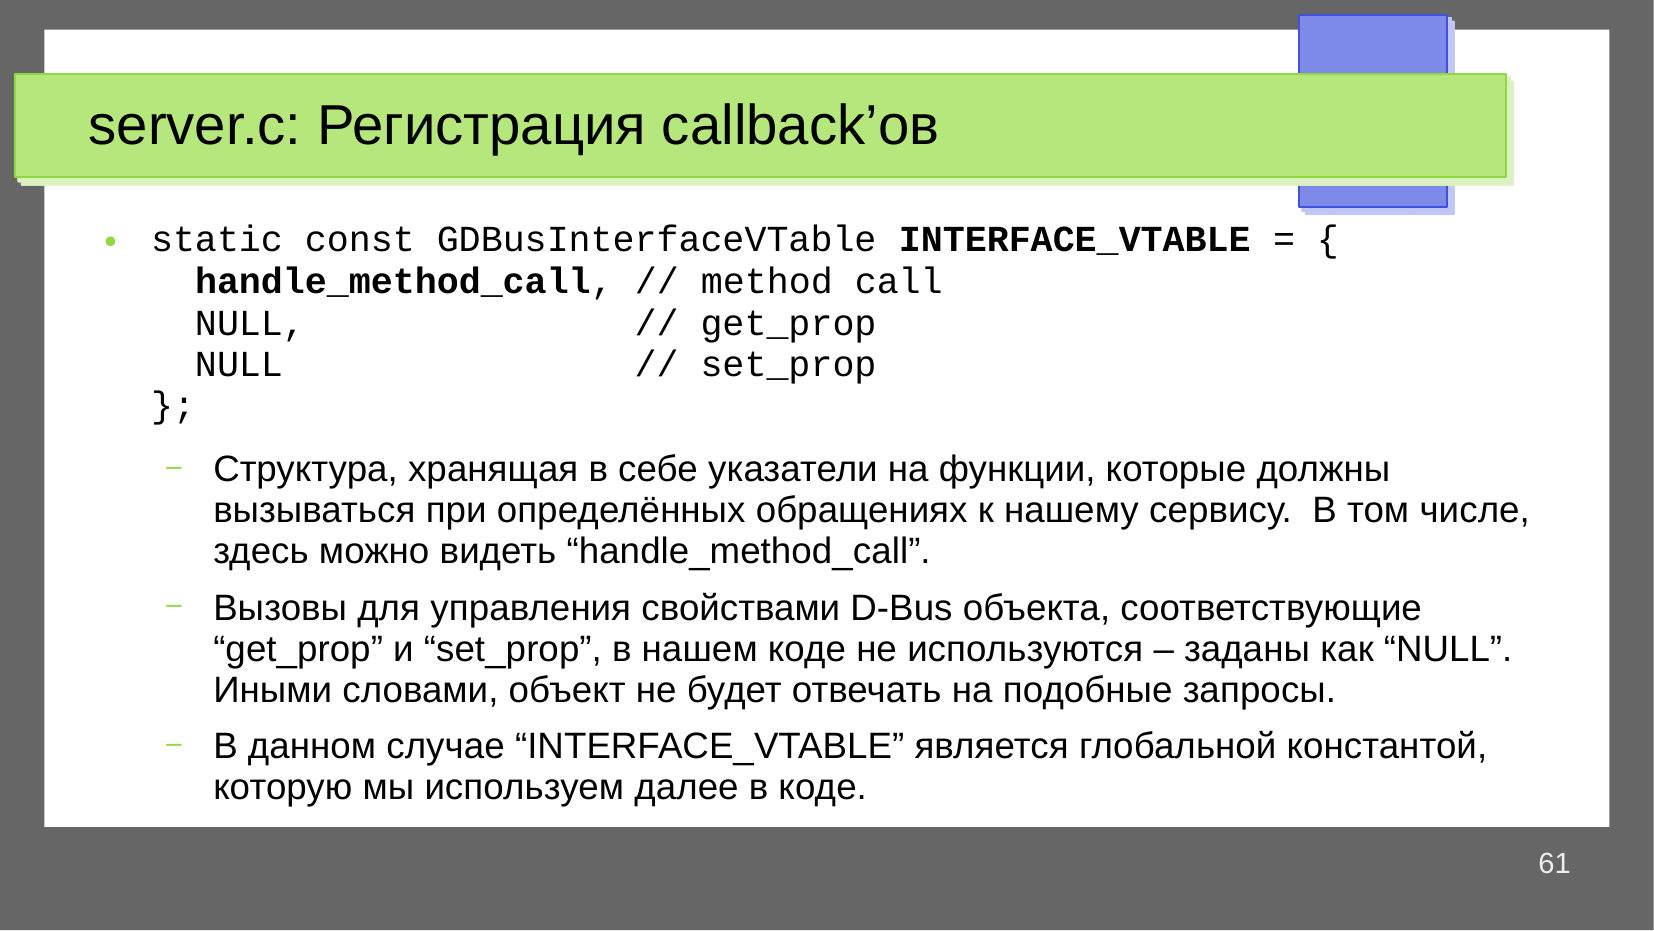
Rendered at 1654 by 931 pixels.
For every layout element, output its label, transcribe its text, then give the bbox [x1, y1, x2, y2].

title server.c: Регистрация callback’ов [88, 73, 1506, 178]
list static const GDBusInterfaceVTable INTERFACE_VTABLE = { handle_method_call, // method call NULL, // get_prop NULL // set_prop }; Структура, хранящая в себе указатели на функции, которые должны вызываться при определённых обращениях к нашему сервису. В том числе, здесь можно видеть “handle_method_call”. Вызовы для управления свойствами D-Bus объекта, соответствующие “get_prop” и “set_prop”, в нашем коде не используются – заданы как “NULL”. Иными словами, объект не будет отвечать на подобные запросы. В данном случае “INTERFACE_VTABLE” является глобальной константой, которую мы используем далее в коде. [88, 221, 1565, 813]
